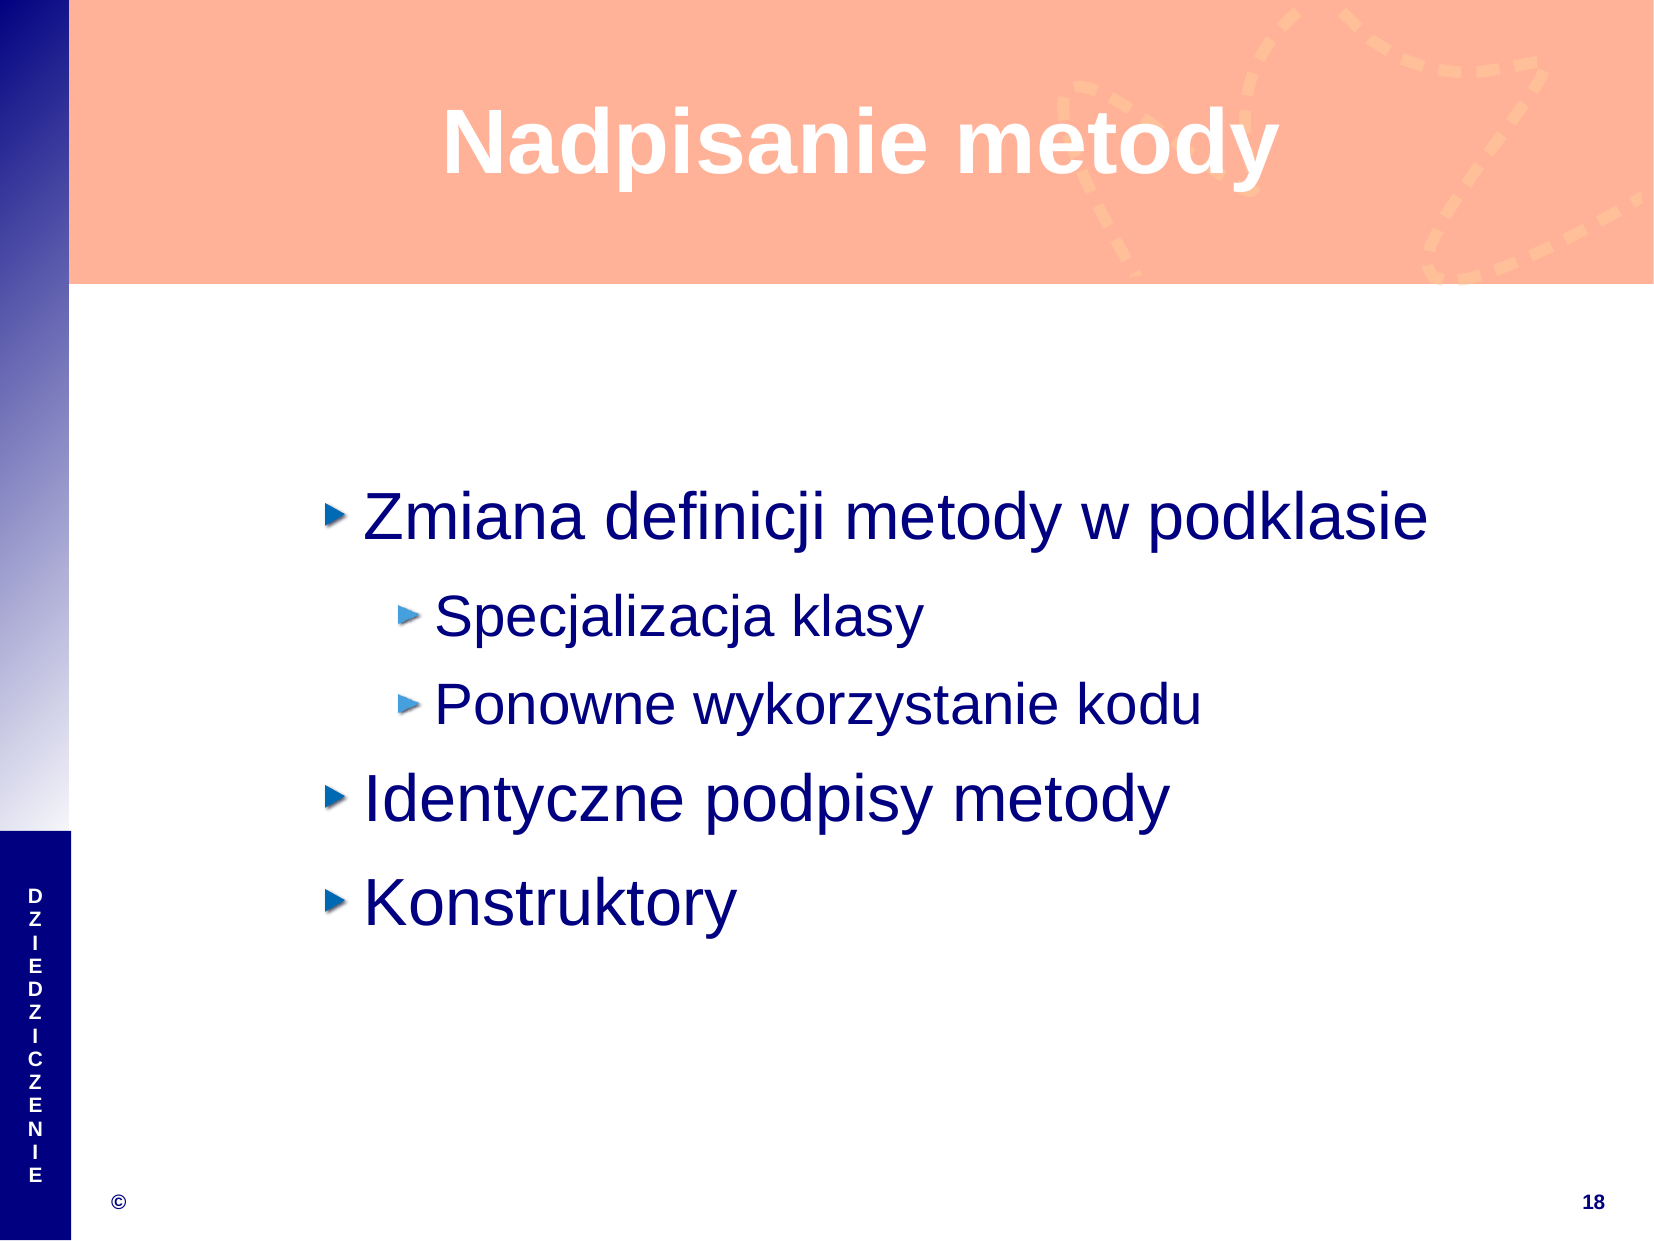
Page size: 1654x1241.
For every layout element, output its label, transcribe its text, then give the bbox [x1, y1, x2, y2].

text_box D Z I E D Z I C Z E N I E [0, 830, 71, 1241]
title Nadpisanie metody [69, 37, 1654, 246]
list Zmiana definicji metody w podklasie Specjalizacja klasy Ponowne wykorzystanie kodu Identyczne podpisy metody Konstruktory [292, 479, 1431, 940]
